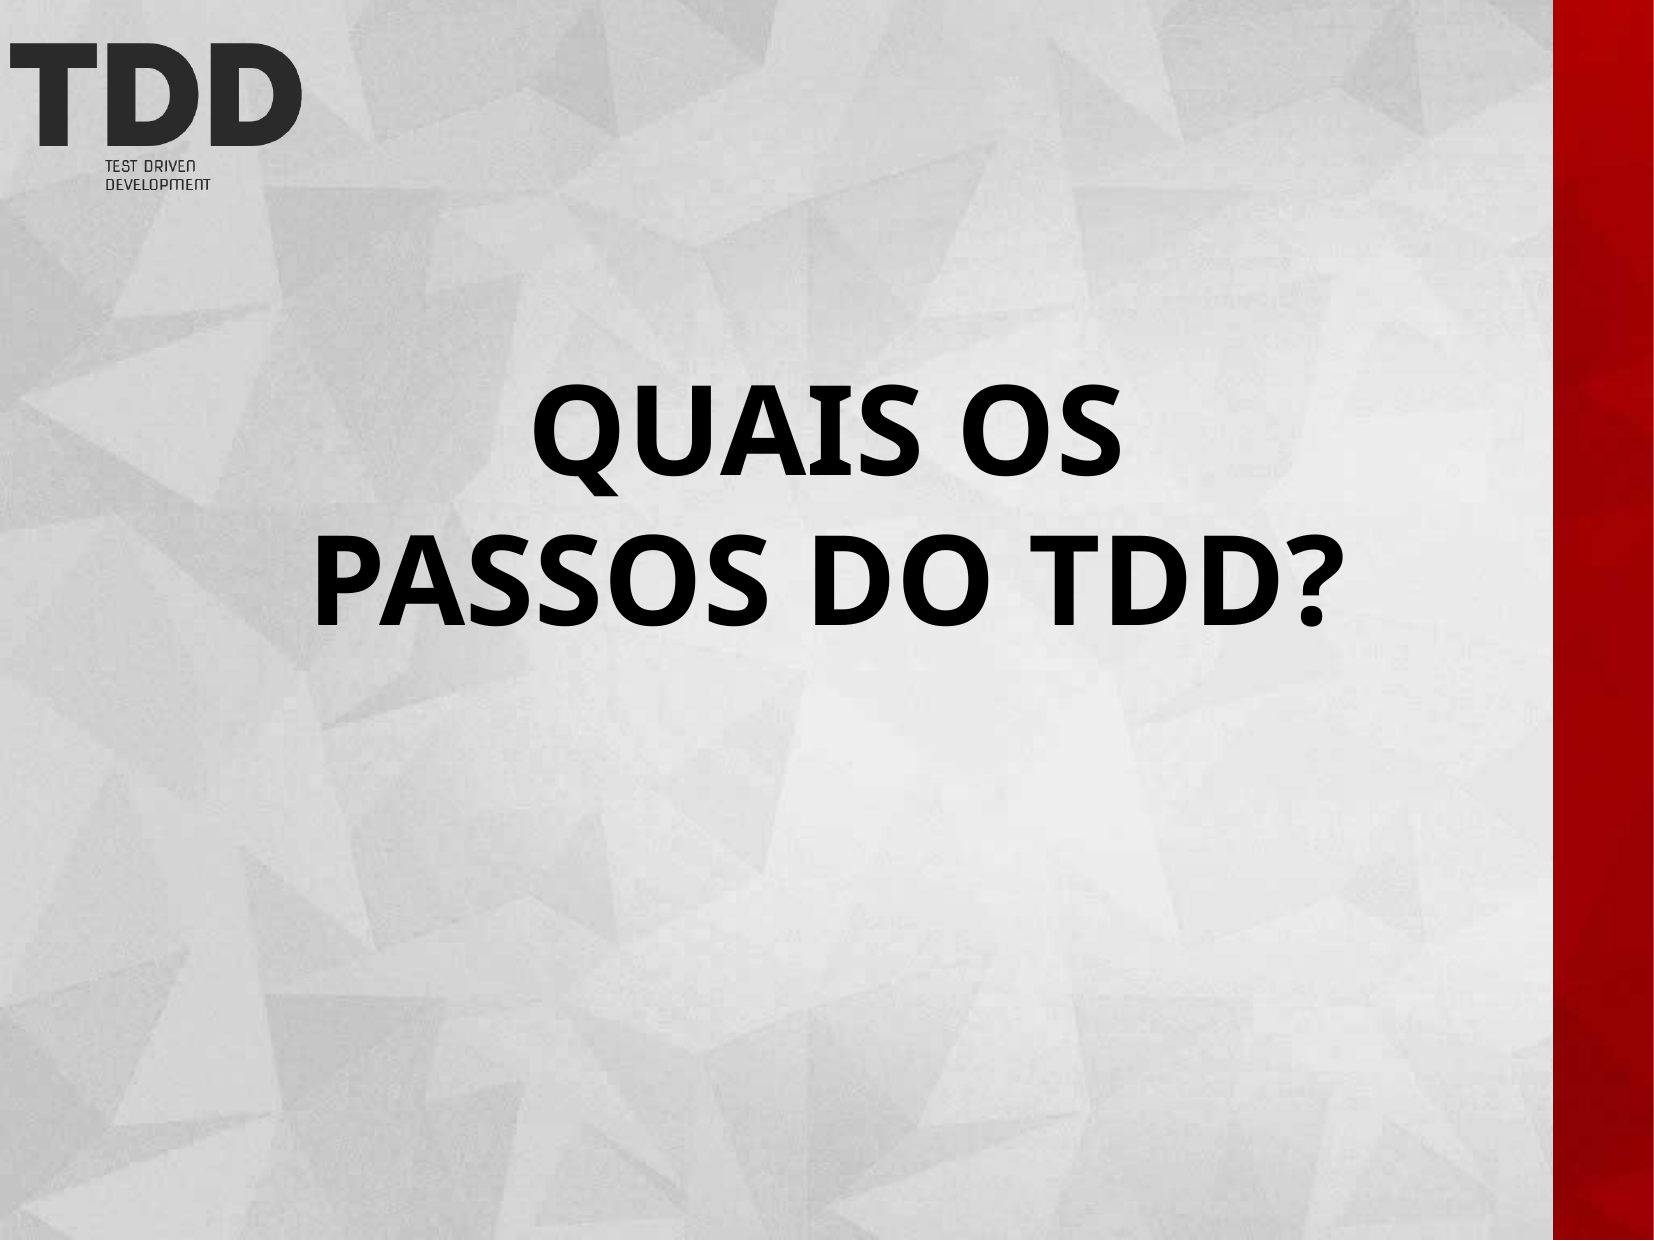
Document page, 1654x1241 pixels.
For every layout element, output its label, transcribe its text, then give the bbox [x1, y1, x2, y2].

text_box QUAIS OS PASSOS DO TDD? [277, 342, 1376, 748]
picture [0, 0, 1654, 1241]
